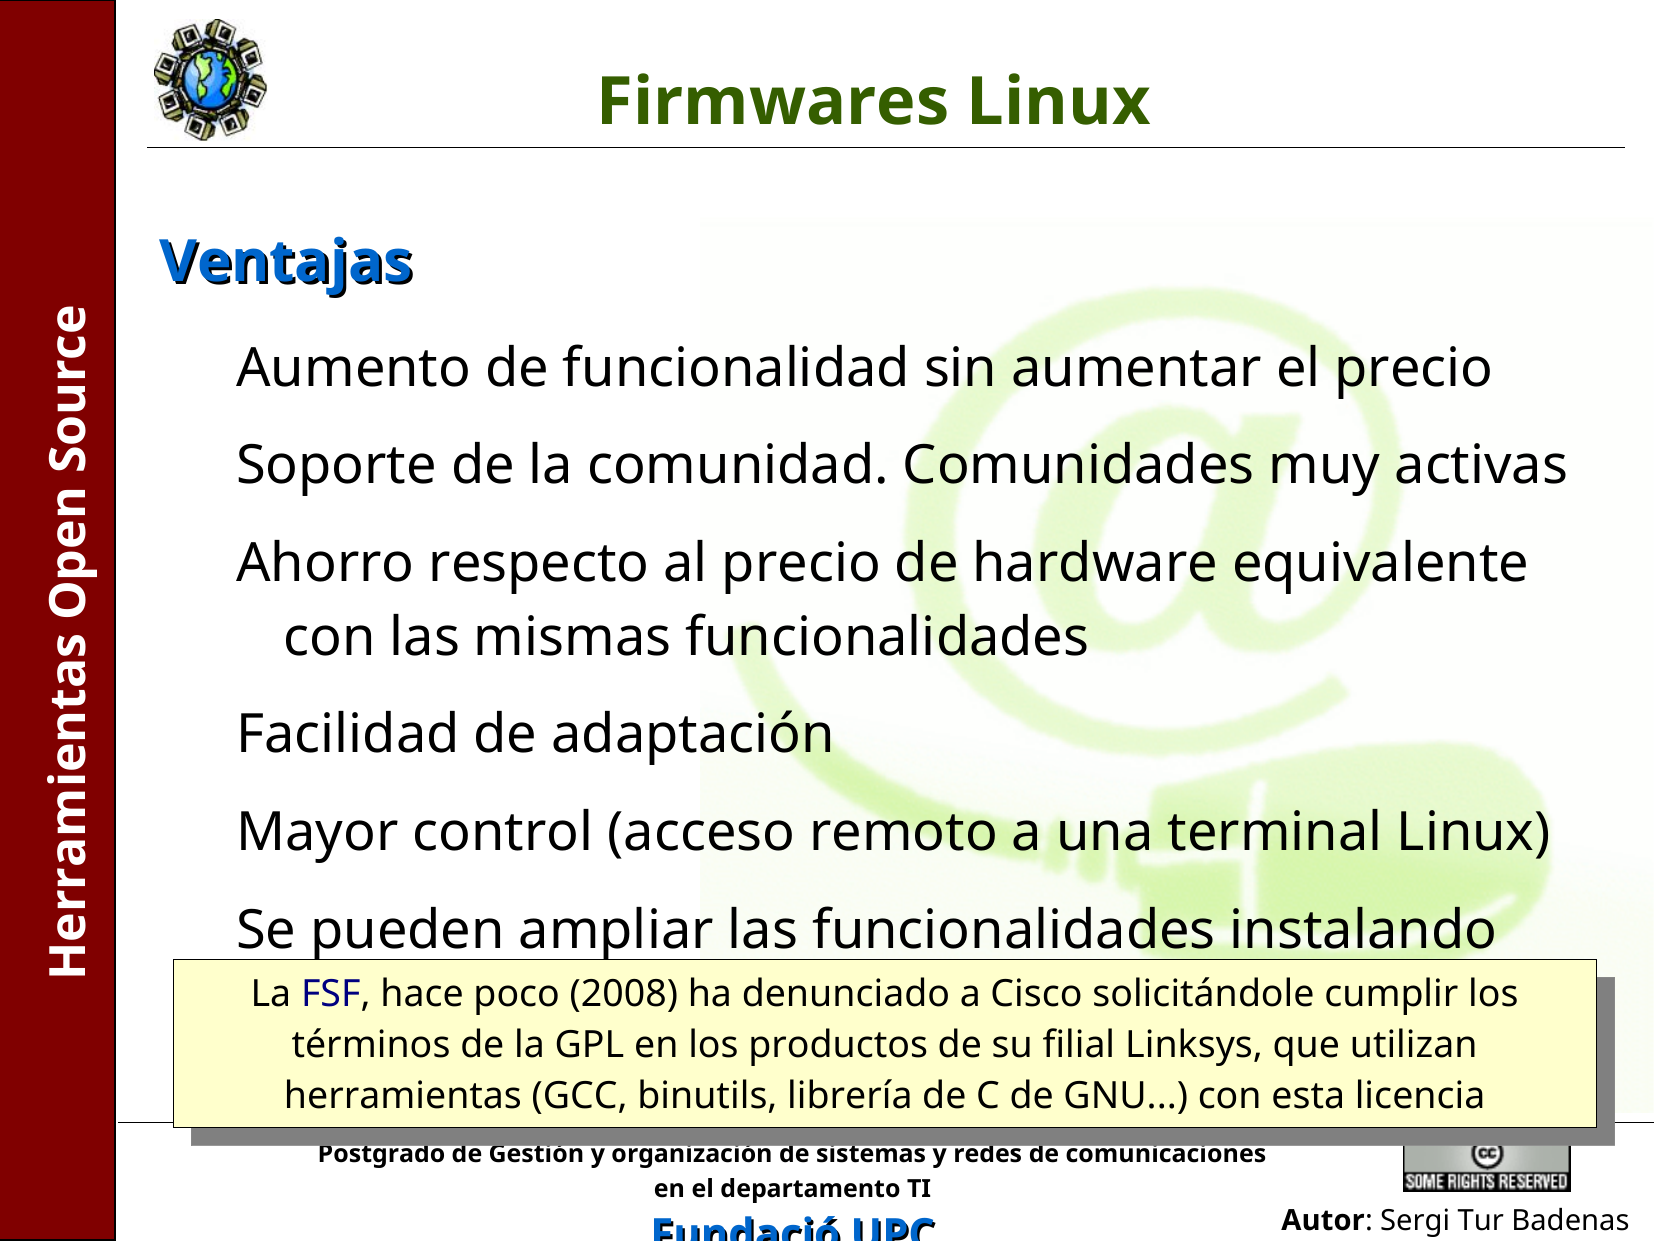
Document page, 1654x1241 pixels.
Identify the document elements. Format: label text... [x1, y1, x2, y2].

text_box La FSF, hace poco (2008) ha denunciado a Cisco solicitándole cumplir los términos de la GPL en los productos de su filial Linksys, que utilizan herramientas (GCC, binutils, librería de C de GNU...) con esta licencia [173, 959, 1597, 1087]
picture [700, 217, 1654, 1113]
picture [154, 19, 268, 56]
picture [1403, 1146, 1571, 1192]
list Ventajas Aumento de funcionalidad sin aumentar el precio Soporte de la comunidad. Comunidades muy activas Ahorro respecto al precio de hardware equivalente con las mismas funcionalidades Facilidad de adaptación Mayor control (acceso remoto a una terminal Linux) Se pueden ampliar las funcionalidades instalando software libre adicional. A menudo ya lo estamos utilizando sin saberlo... [141, 219, 1630, 1055]
title Firmwares Linux [129, 56, 1619, 141]
